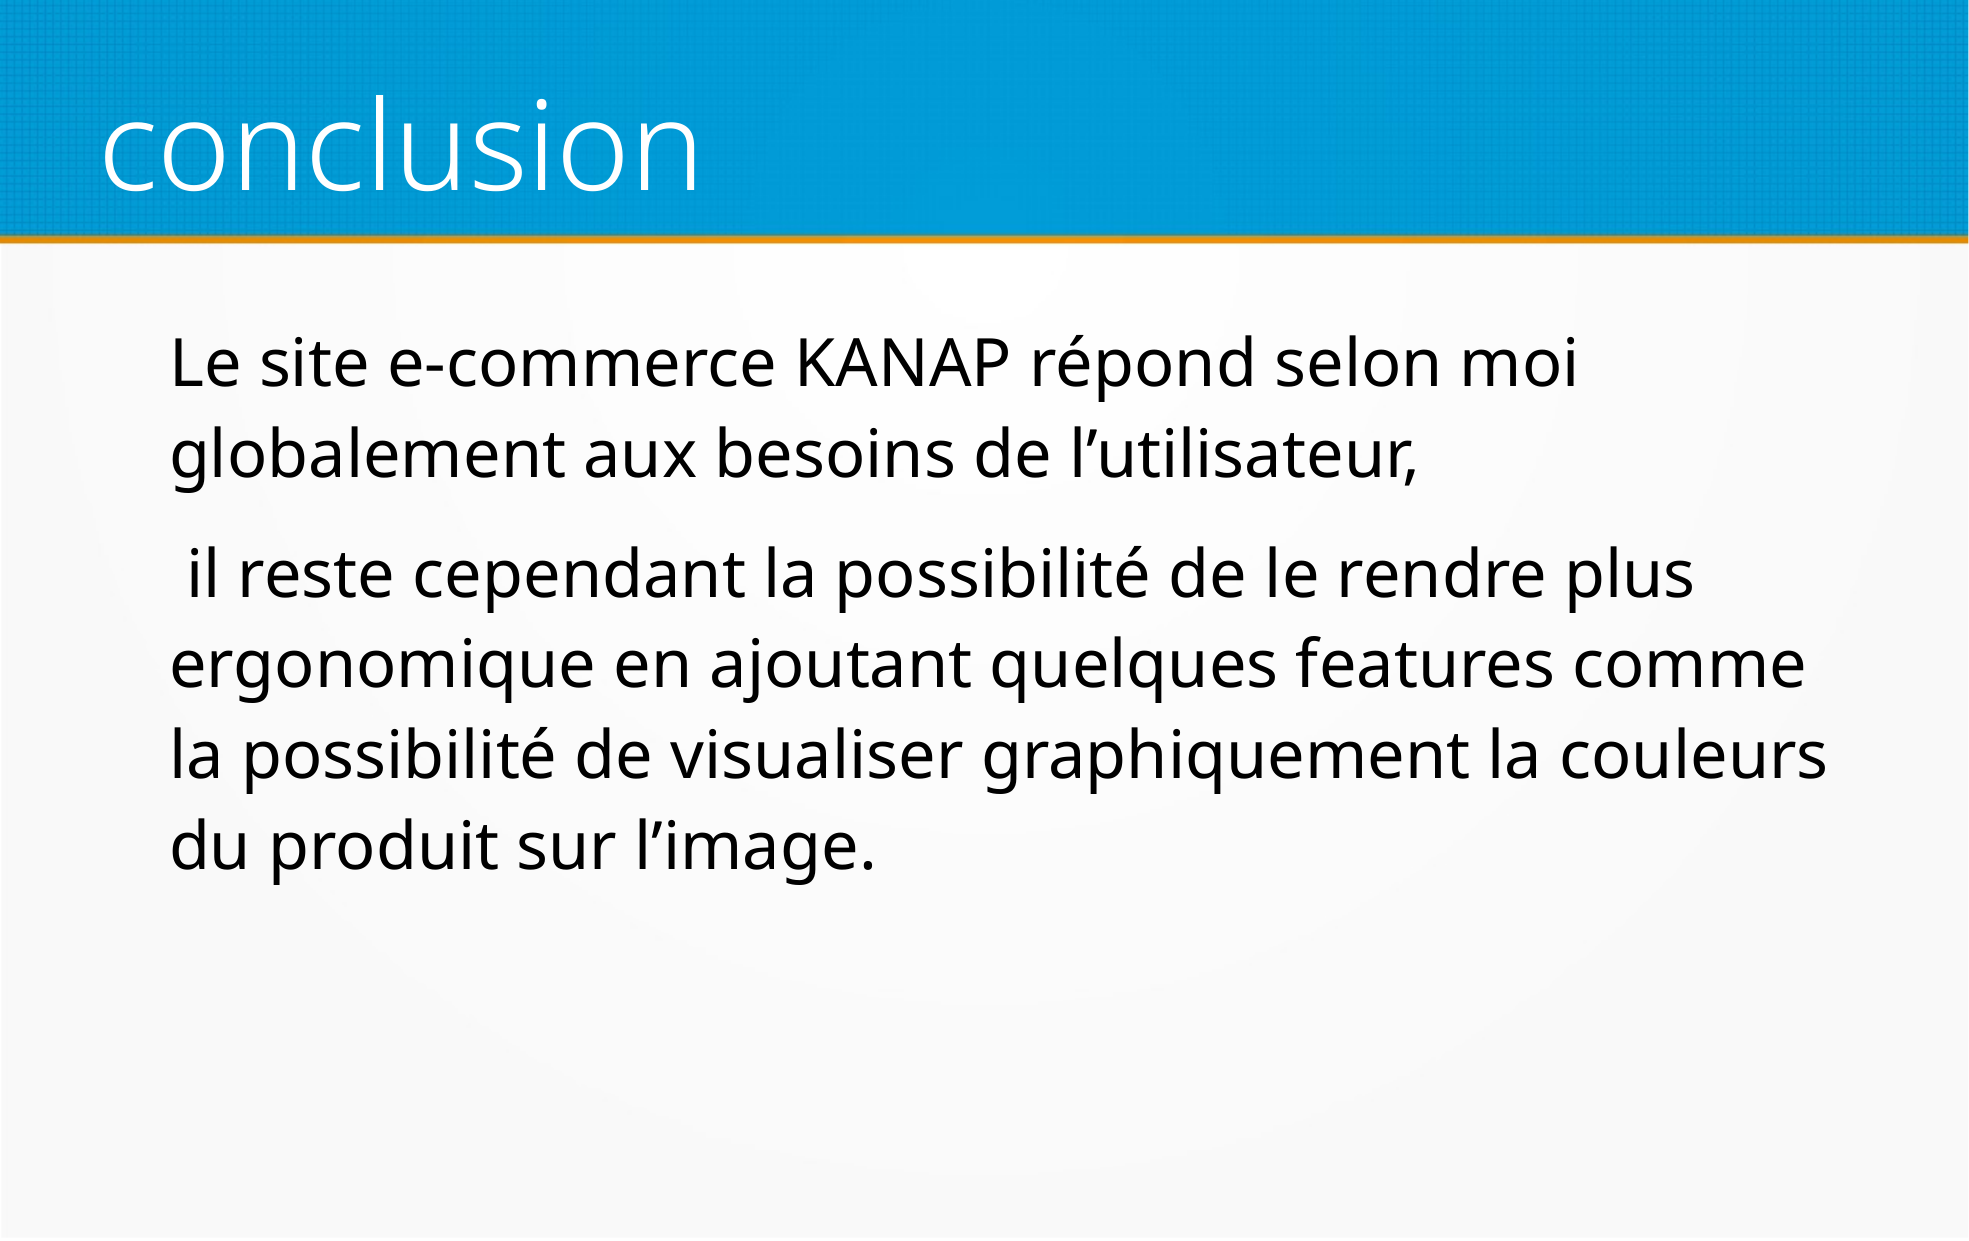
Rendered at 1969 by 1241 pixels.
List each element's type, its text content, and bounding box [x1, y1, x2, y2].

list Le site e-commerce KANAP répond selon moi globalement aux besoins de l’utilisateur, il reste cependant la possibilité de le rendre plus ergonomique en ajoutant quelques features comme la possibilité de visualiser graphiquement la couleurs du produit sur l’image. [98, 315, 1861, 1081]
picture [0, 233, 1969, 1241]
title conclusion [98, 19, 1870, 227]
